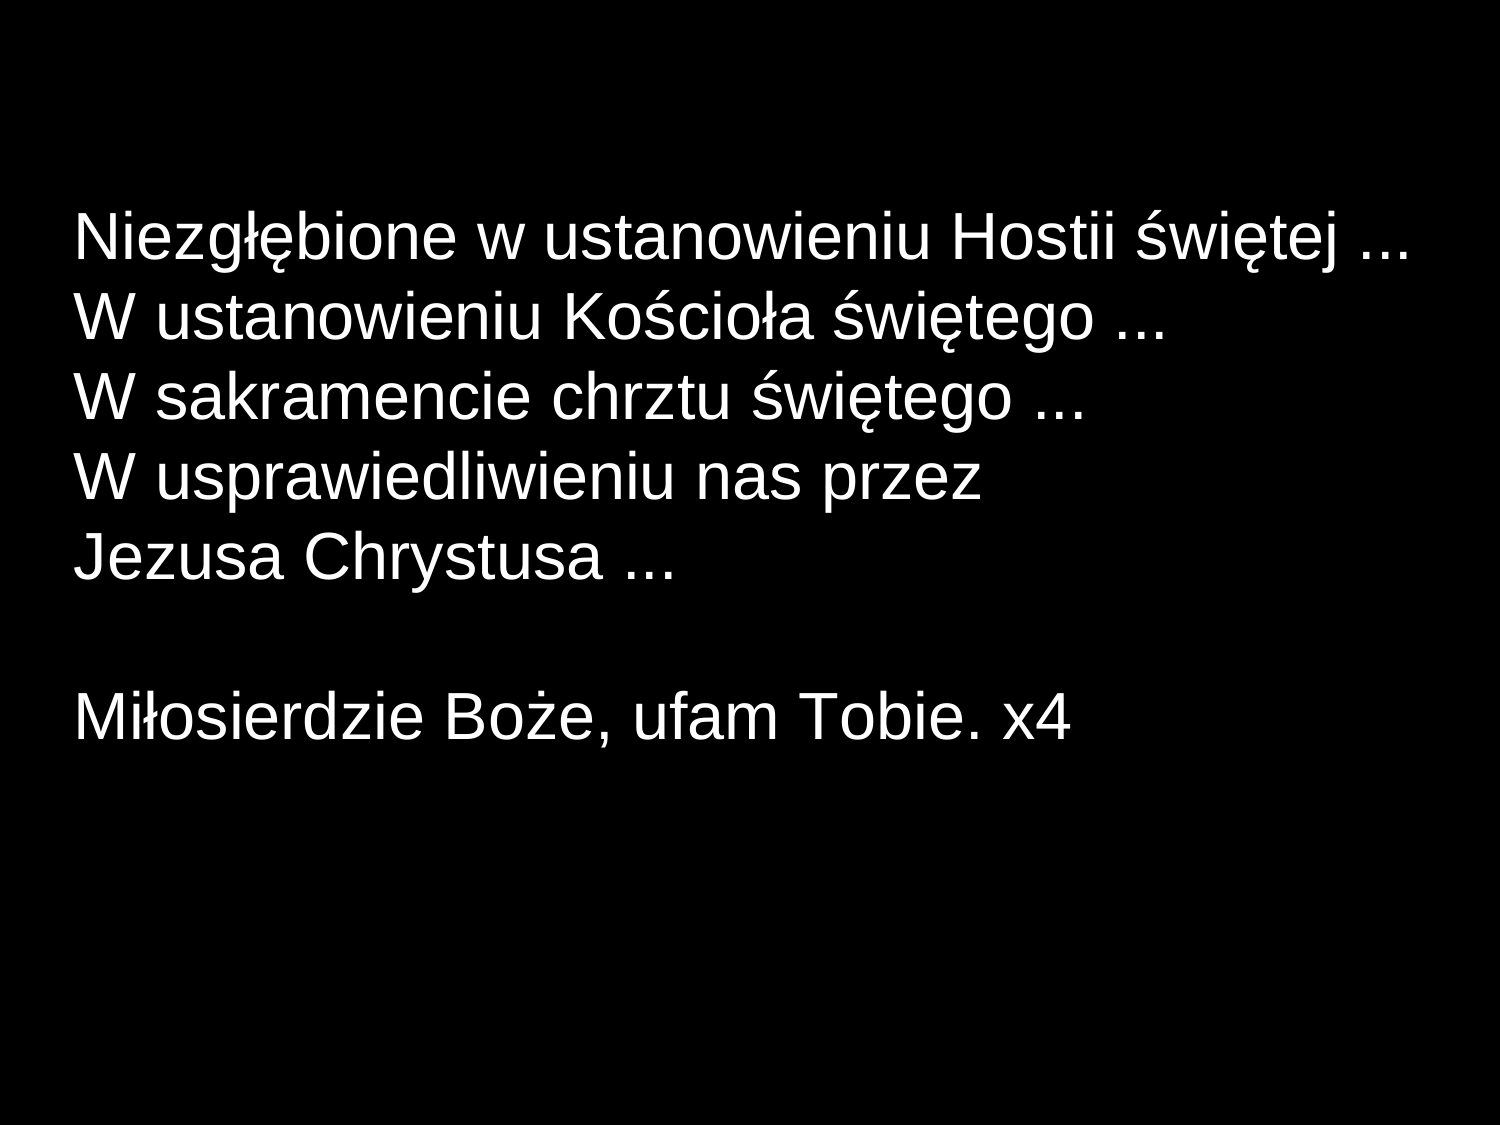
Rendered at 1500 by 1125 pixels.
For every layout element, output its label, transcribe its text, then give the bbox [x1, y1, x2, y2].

text_box Niezgłębione w ustanowieniu Hostii świętej ... W ustanowieniu Kościoła świętego ... W sakramencie chrztu świętego ... W usprawiedliwieniu nas przez Jezusa Chrystusa ... Miłosierdzie Boże, ufam Tobie. x4 [58, 185, 1459, 761]
